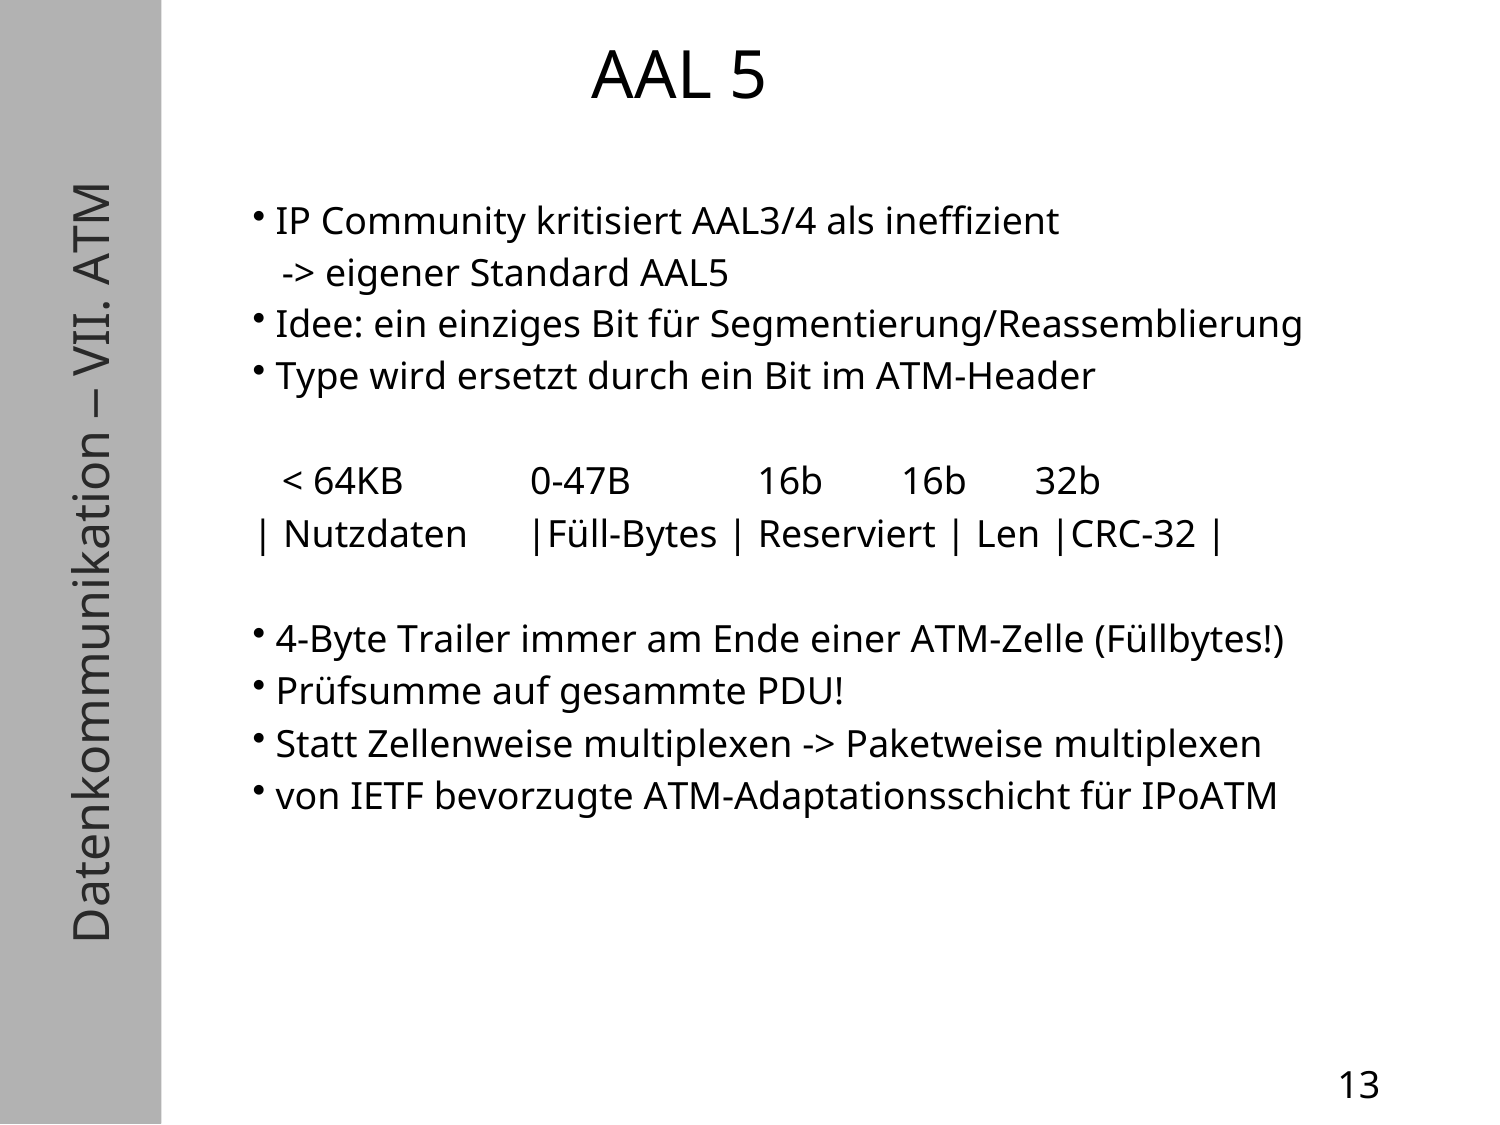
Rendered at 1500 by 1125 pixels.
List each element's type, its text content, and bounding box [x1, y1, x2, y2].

text_box [212, 162, 1461, 311]
text_box AAL 5 [574, 25, 786, 120]
text_box [0, 0, 161, 1124]
text_box Datenkommunikation – VII. ATM [48, 1, 130, 1125]
text_box <number> [1337, 1054, 1500, 1109]
text_box IP Community kritisiert AAL3/4 als ineffizient -> eigener Standard AAL5 Idee: ein einziges Bit für Segmentierung/Reassemblierung Type wird ersetzt durch ein Bit im ATM-Header < 64KB 0-47B 16b 16b 32b | Nutzdaten |Füll-Bytes | Reserviert | Len |CRC-32 | 4-Byte Trailer immer am Ende einer ATM-Zelle (Füllbytes!) Prüfsumme auf gesammte PDU! Statt Zellenweise multiplexen -> Paketweise multiplexen von IETF bevorzugte ATM-Adaptationsschicht für IPoATM [237, 187, 1449, 899]
